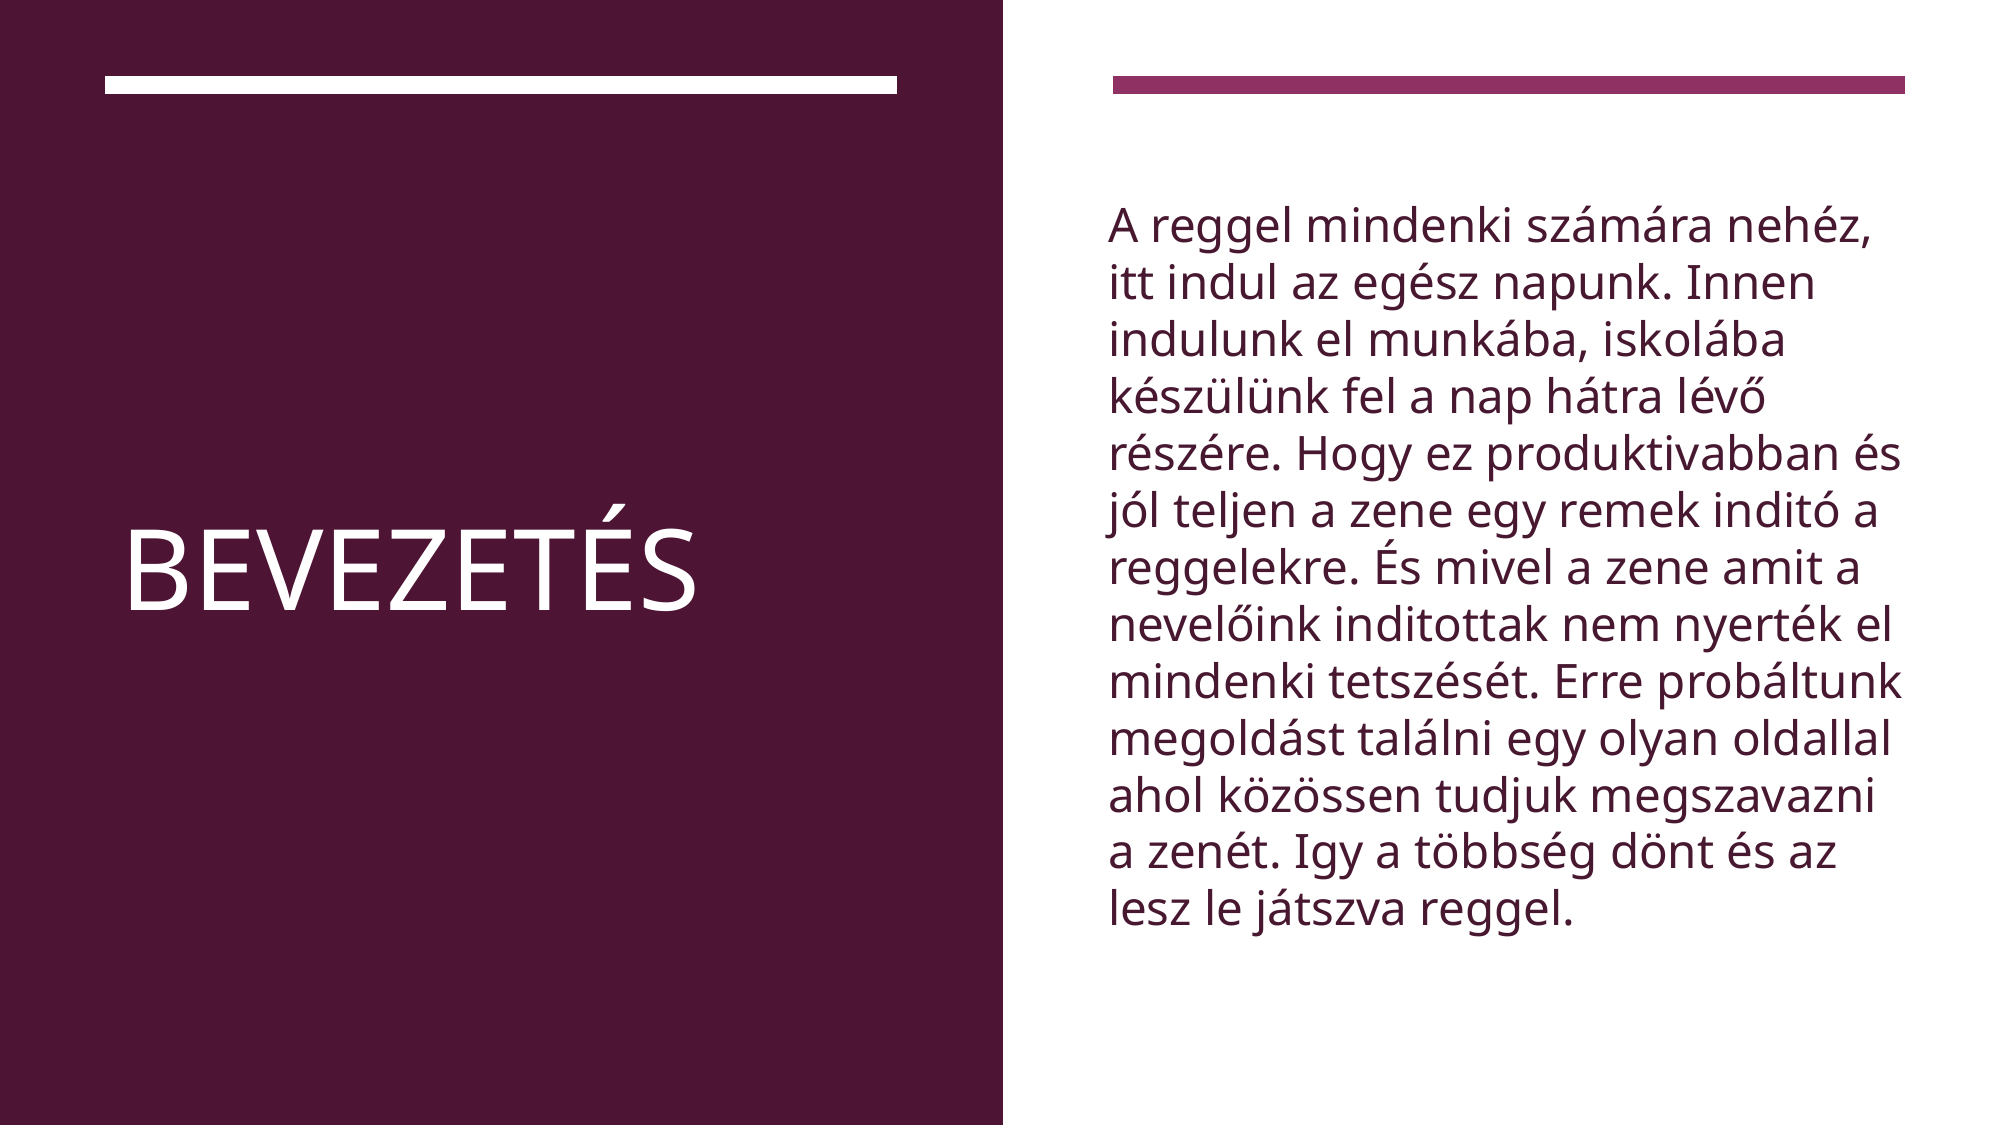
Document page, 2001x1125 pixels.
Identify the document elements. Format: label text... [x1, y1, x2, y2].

text_box [0, 0, 2000, 1125]
title Bevezetés [105, 169, 898, 962]
list A reggel mindenki számára nehéz, itt indul az egész napunk. Innen indulunk el munkába, iskolába készülünk fel a nap hátra lévő részére. Hogy ez produktivabban és jól teljen a zene egy remek inditó a reggelekre. És mivel a zene amit a nevelőink inditottak nem nyerték el mindenki tetszését. Erre probáltunk megoldást találni egy olyan oldallal ahol közössen tudjuk megszavazni a zenét. Igy a többség dönt és az lesz le játszva reggel. [1108, 169, 1905, 962]
